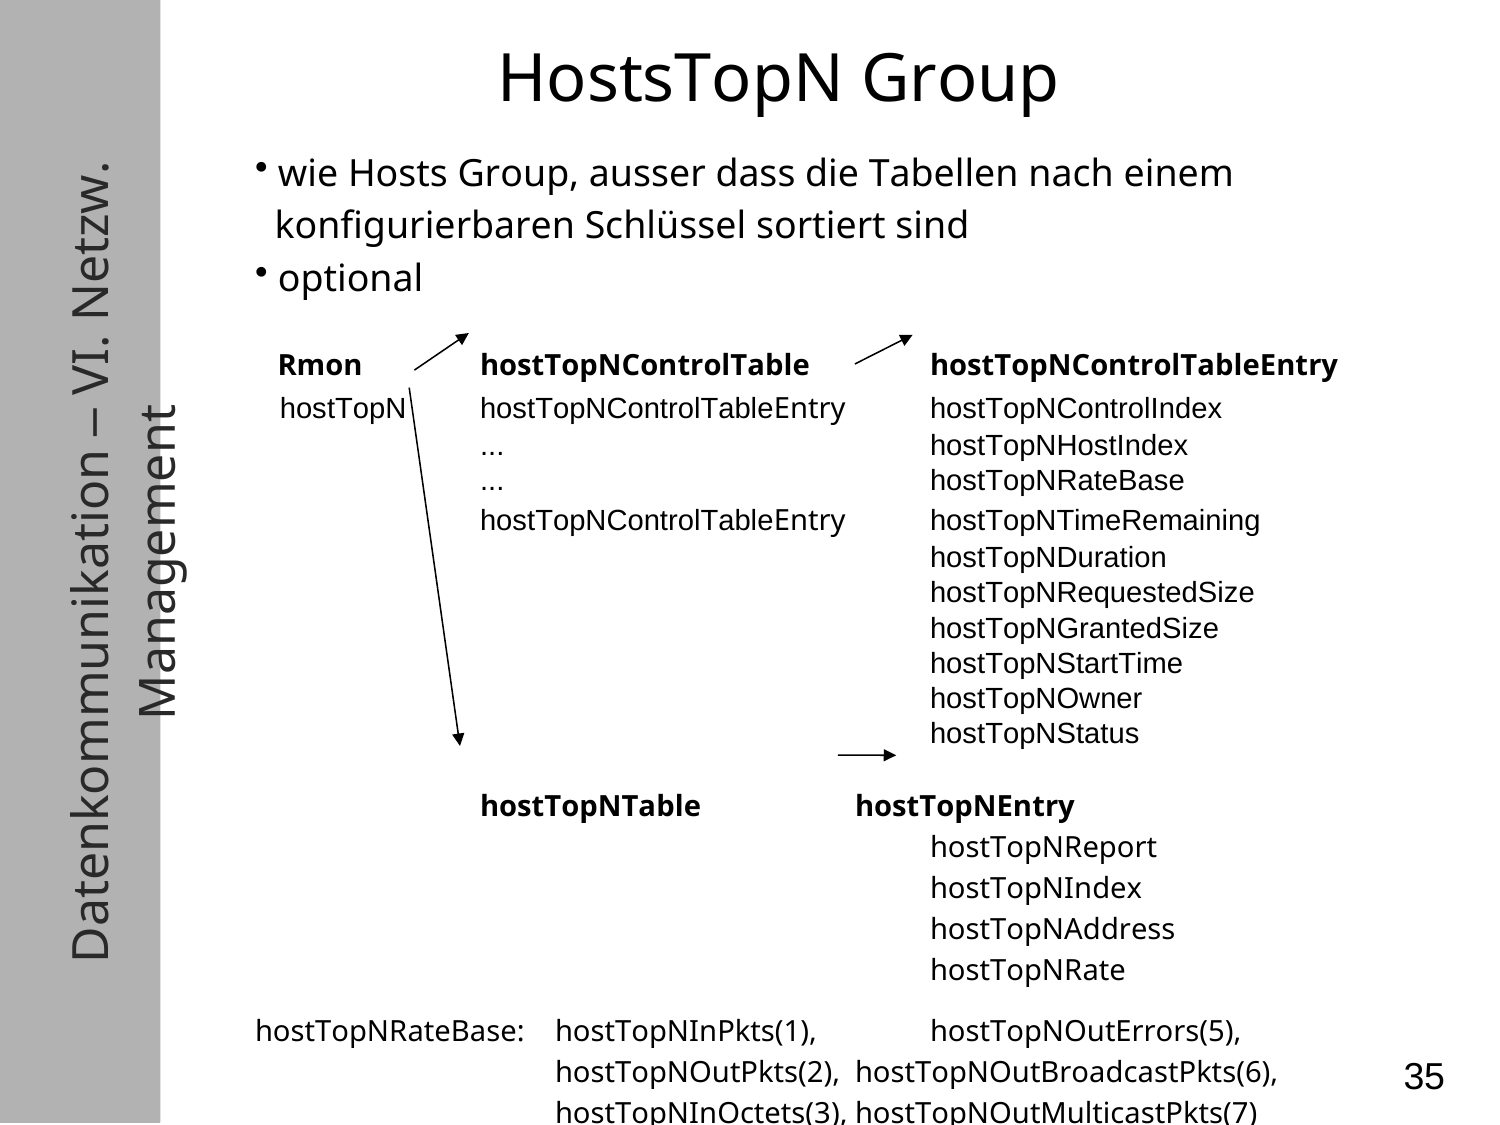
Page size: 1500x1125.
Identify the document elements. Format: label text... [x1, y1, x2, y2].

text_box Datenkommunikation – VI. Netzw. Management [47, 1, 178, 1124]
text_box <number> [1403, 1056, 1479, 1106]
text_box HostsTopN Group [495, 27, 1062, 123]
text_box [0, 0, 160, 1123]
text_box wie Hosts Group, ausser dass die Tabellen nach einem konfigurierbaren Schlüssel sortiert sind optional Rmon hostTopNControlTable hostTopNControlTableEntry hostTopN hostTopNControlTableEntry hostTopNControlIndex ... hostTopNHostIndex ... hostTopNRateBase hostTopNControlTableEntry hostTopNTimeRemaining hostTopNDuration hostTopNRequestedSize hostTopNGrantedSize hostTopNStartTime hostTopNOwner hostTopNStatus hostTopNTable hostTopNEntry hostTopNReport hostTopNIndex hostTopNAddress hostTopNRate hostTopNRateBase: hostTopNInPkts(1), hostTopNOutErrors(5), hostTopNOutPkts(2), hostTopNOutBroadcastPkts(6), hostTopNInOctets(3), hostTopNOutMulticastPkts(7) hostTopNOutOctets(4), [239, 138, 1487, 1125]
